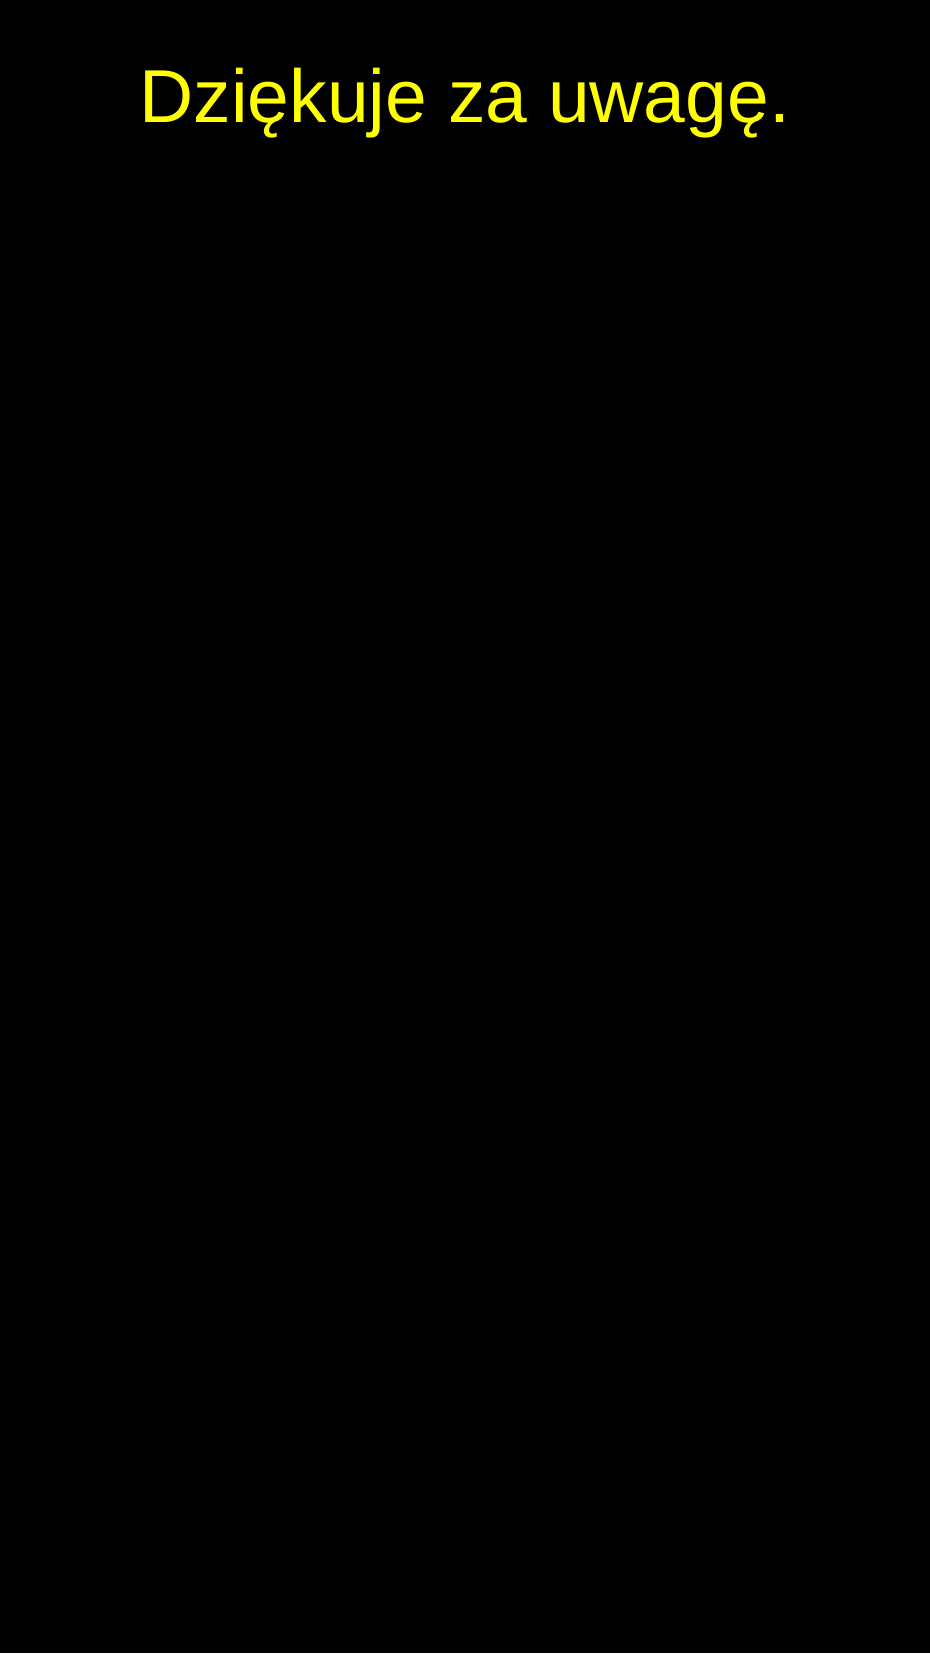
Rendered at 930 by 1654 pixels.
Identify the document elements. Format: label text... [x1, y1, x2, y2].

title Dziękuje za uwagę. [46, 54, 884, 353]
